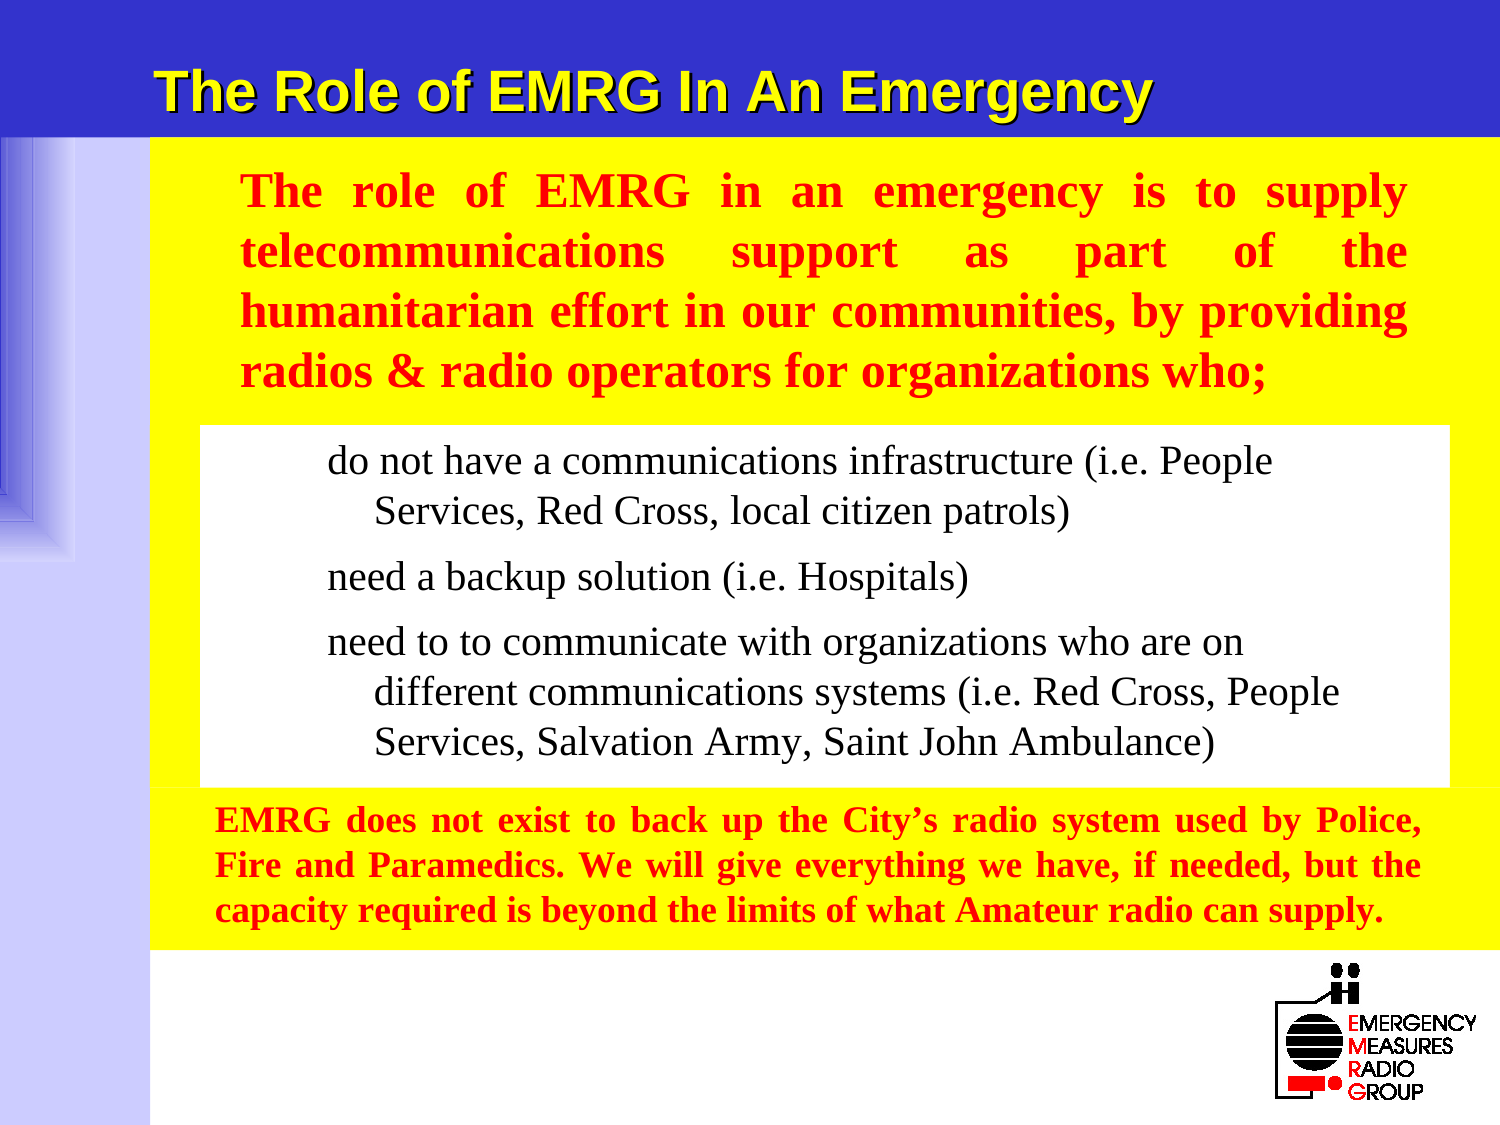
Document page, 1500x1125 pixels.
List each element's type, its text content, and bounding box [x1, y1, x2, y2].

text_box do not have a communications infrastructure (i.e. People Services, Red Cross, local citizen patrols) need a backup solution (i.e. Hospitals) need to to communicate with organizations who are on different communications systems (i.e. Red Cross, People Services, Salvation Army, Saint John Ambulance) [237, 425, 1386, 787]
text_box The role of EMRG in an emergency is to supply telecommunications support as part of the humanitarian effort in our communities, by providing radios & radio operators for organizations who; [225, 149, 1424, 406]
text_box The Role of EMRG In An Emergency [139, 45, 1170, 131]
text_box EMRG does not exist to back up the City’s radio system used by Police, Fire and Paramedics. We will give everything we have, if needed, but the capacity required is beyond the limits of what Amateur radio can supply. [199, 787, 1438, 938]
picture [1275, 963, 1476, 1100]
text_box [149, 137, 1500, 951]
